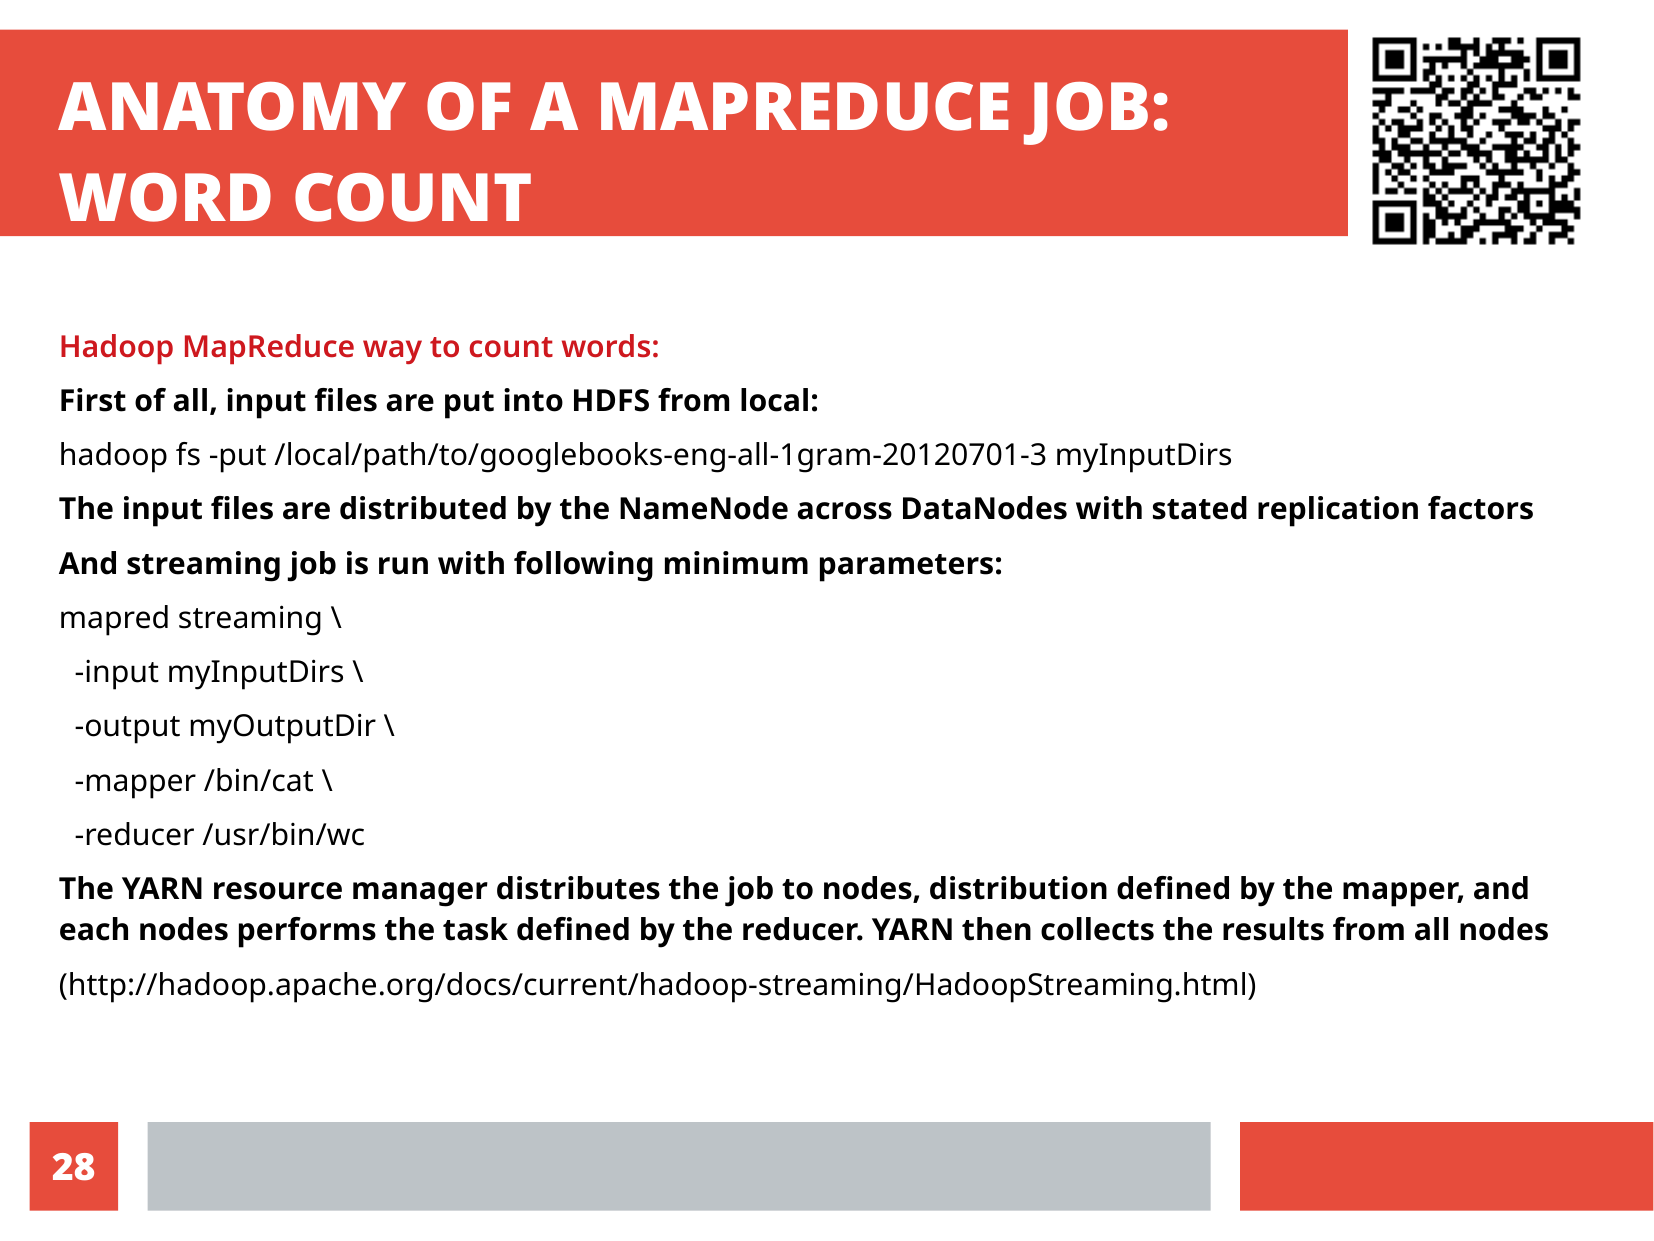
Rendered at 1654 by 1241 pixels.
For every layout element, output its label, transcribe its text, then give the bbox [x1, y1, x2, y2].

list Hadoop MapReduce way to count words: First of all, input files are put into HDFS from local: hadoop fs -put /local/path/to/googlebooks-eng-all-1gram-20120701-3 myInputDirs The input files are distributed by the NameNode across DataNodes with stated replication factors And streaming job is run with following minimum parameters: mapred streaming \ -input myInputDirs \ -output myOutputDir \ -mapper /bin/cat \ -reducer /usr/bin/wc The YARN resource manager distributes the job to nodes, distribution defined by the mapper, and each nodes performs the task defined by the reducer. YARN then collects the results from all nodes (http://hadoop.apache.org/docs/current/hadoop-streaming/HadoopStreaming.html) [59, 324, 1565, 1093]
picture [1348, 13, 1606, 271]
title ANATOMY OF A MAPREDUCE JOB: WORD COUNT [59, 59, 1348, 207]
